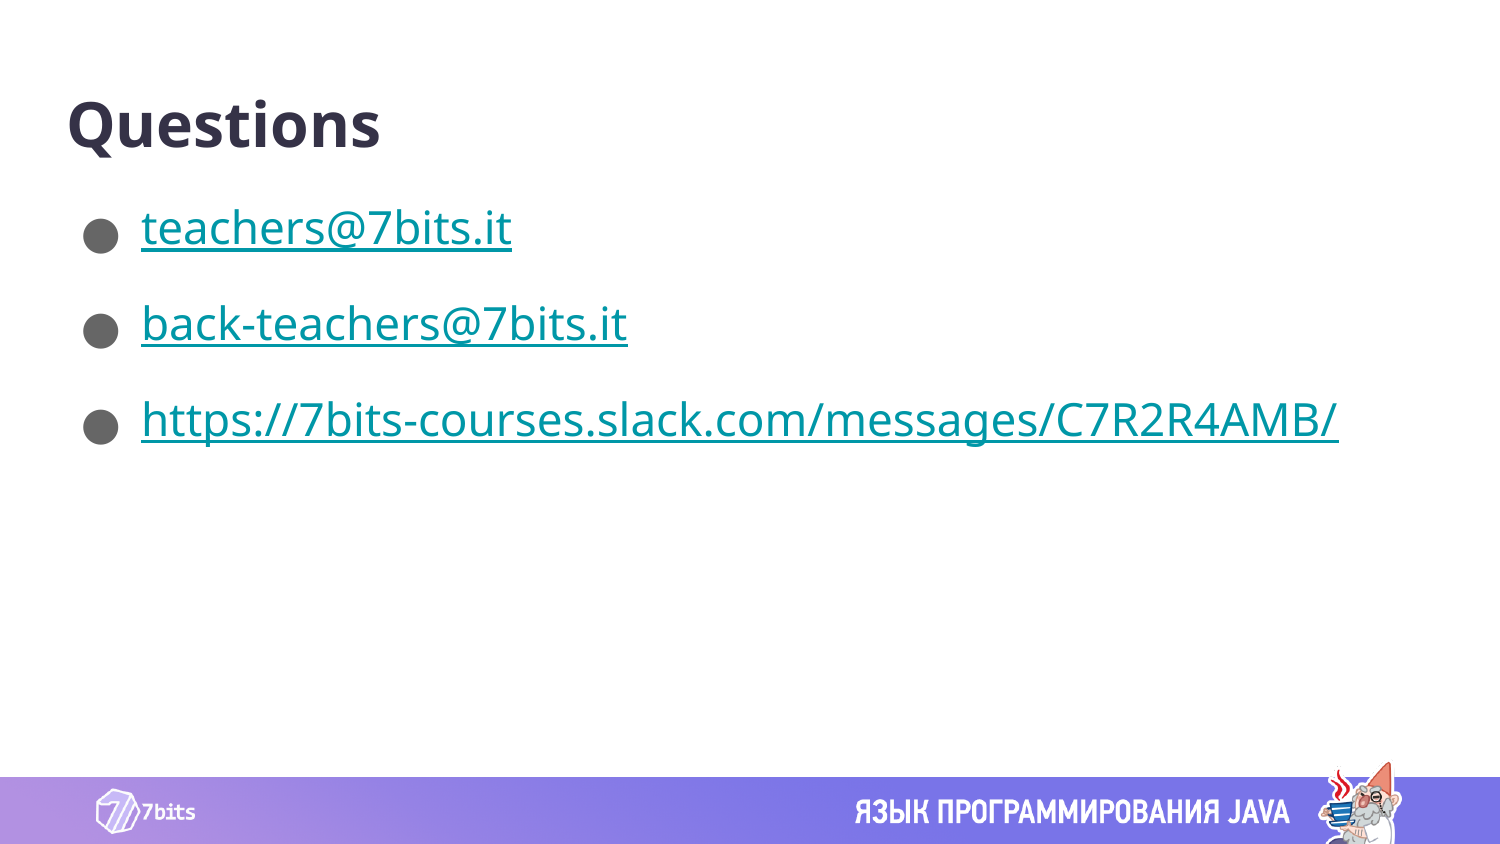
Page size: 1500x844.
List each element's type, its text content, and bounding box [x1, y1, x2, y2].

title Questions [51, 69, 1449, 164]
picture [0, 717, 1500, 844]
list teachers@7bits.it back-teachers@7bits.it https://7bits-courses.slack.com/messages/C7R2R4AMB/ [51, 184, 1449, 745]
